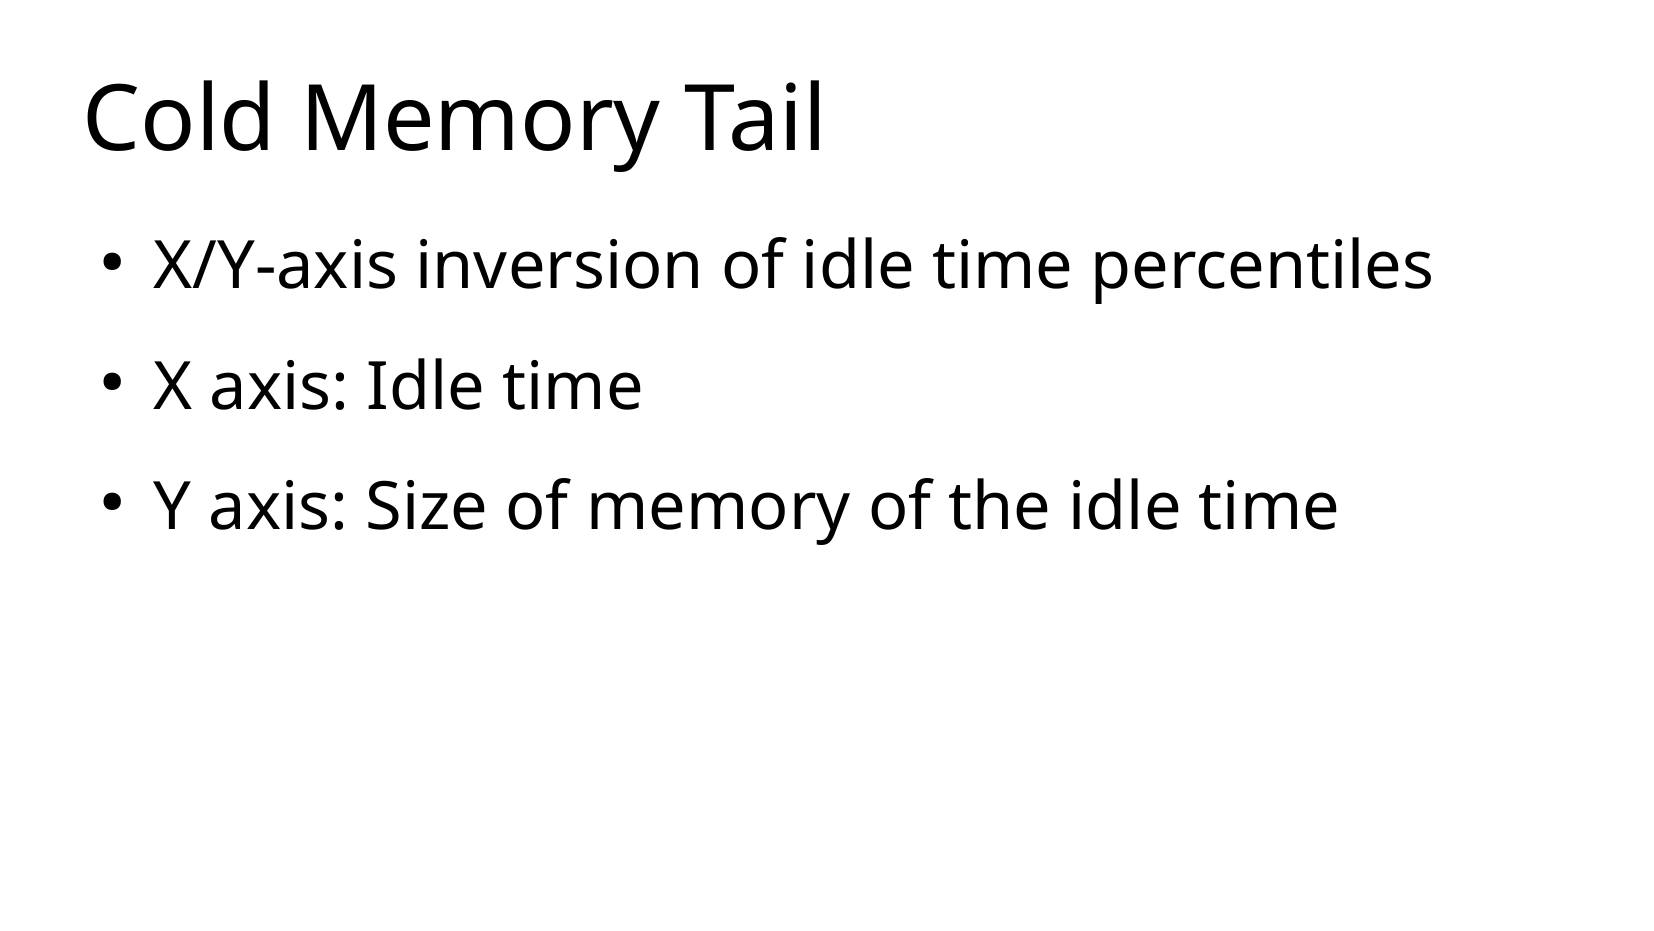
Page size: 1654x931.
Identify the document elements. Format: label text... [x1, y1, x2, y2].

title Cold Memory Tail [82, 37, 1571, 193]
list X/Y-axis inversion of idle time percentiles X axis: Idle time Y axis: Size of memory of the idle time [82, 217, 1571, 758]
